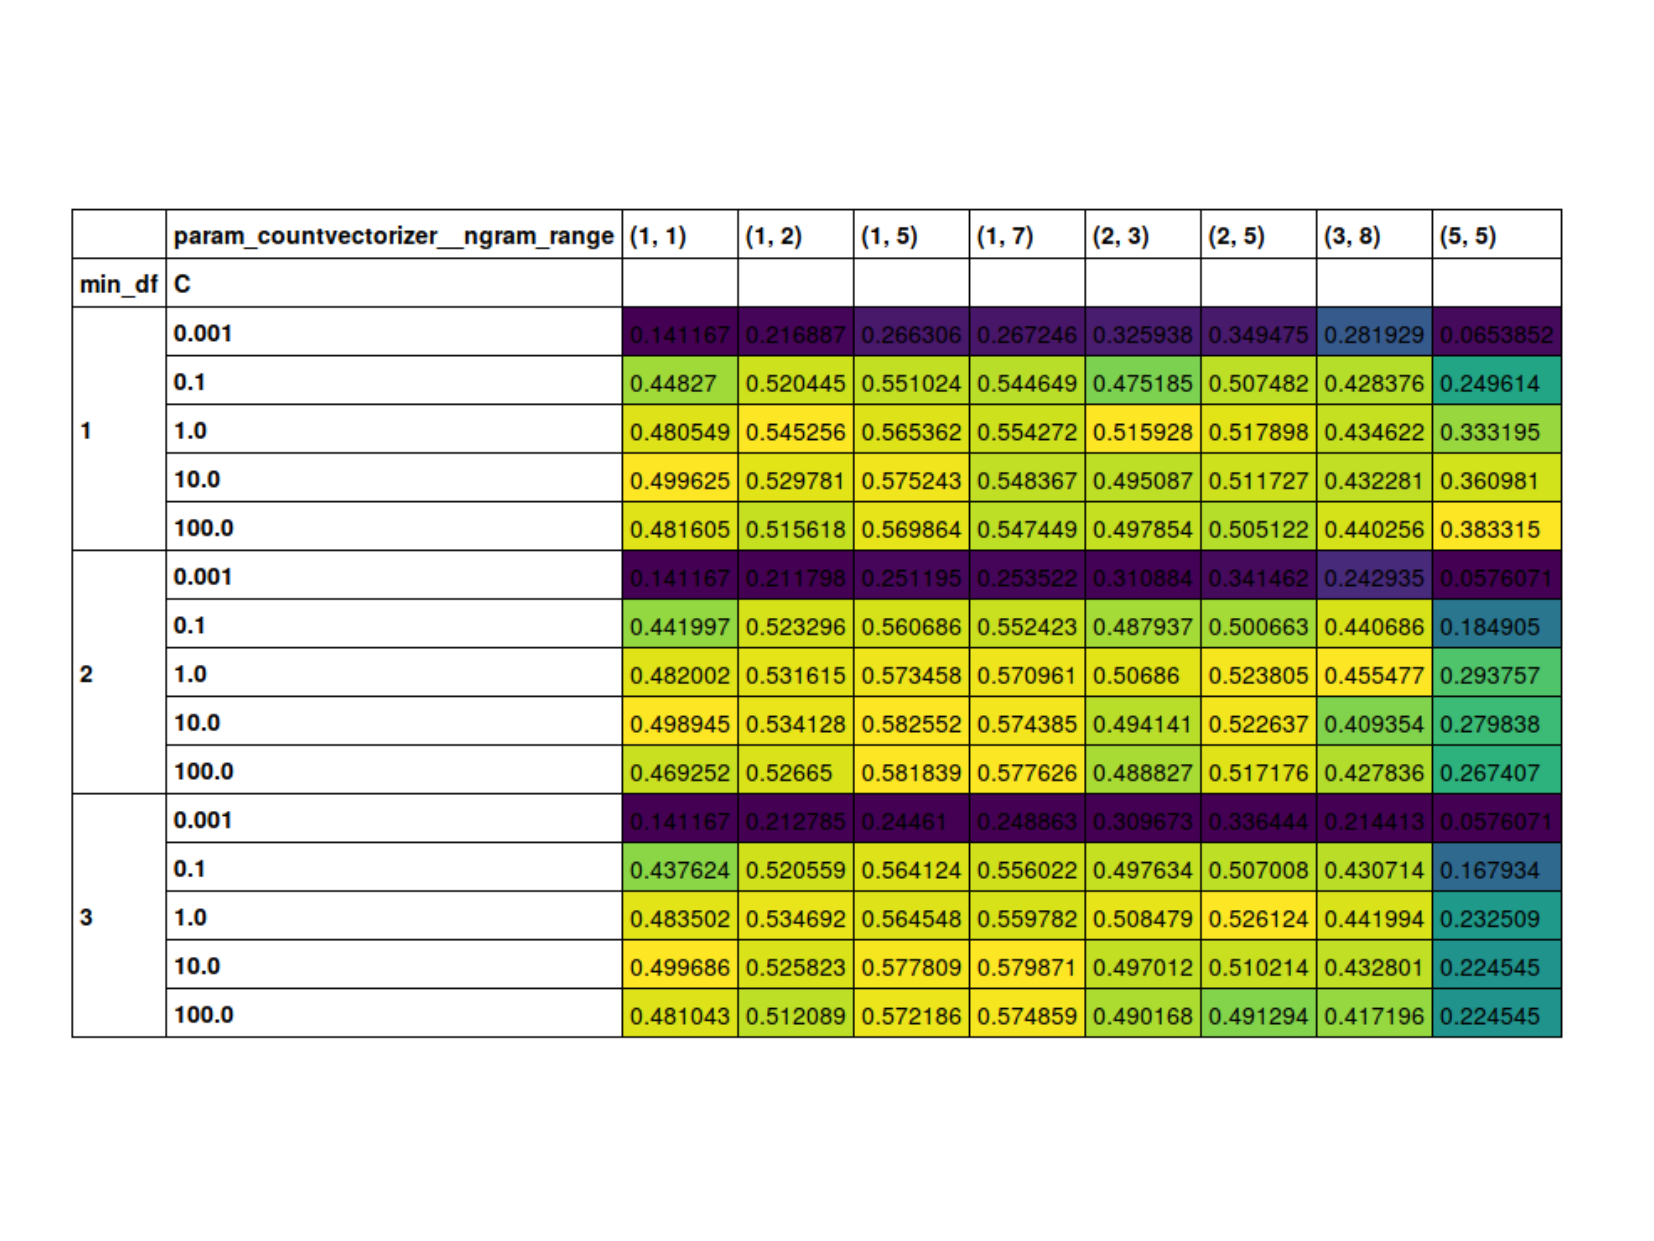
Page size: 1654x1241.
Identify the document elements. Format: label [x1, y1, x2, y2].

picture [60, 194, 1603, 1051]
